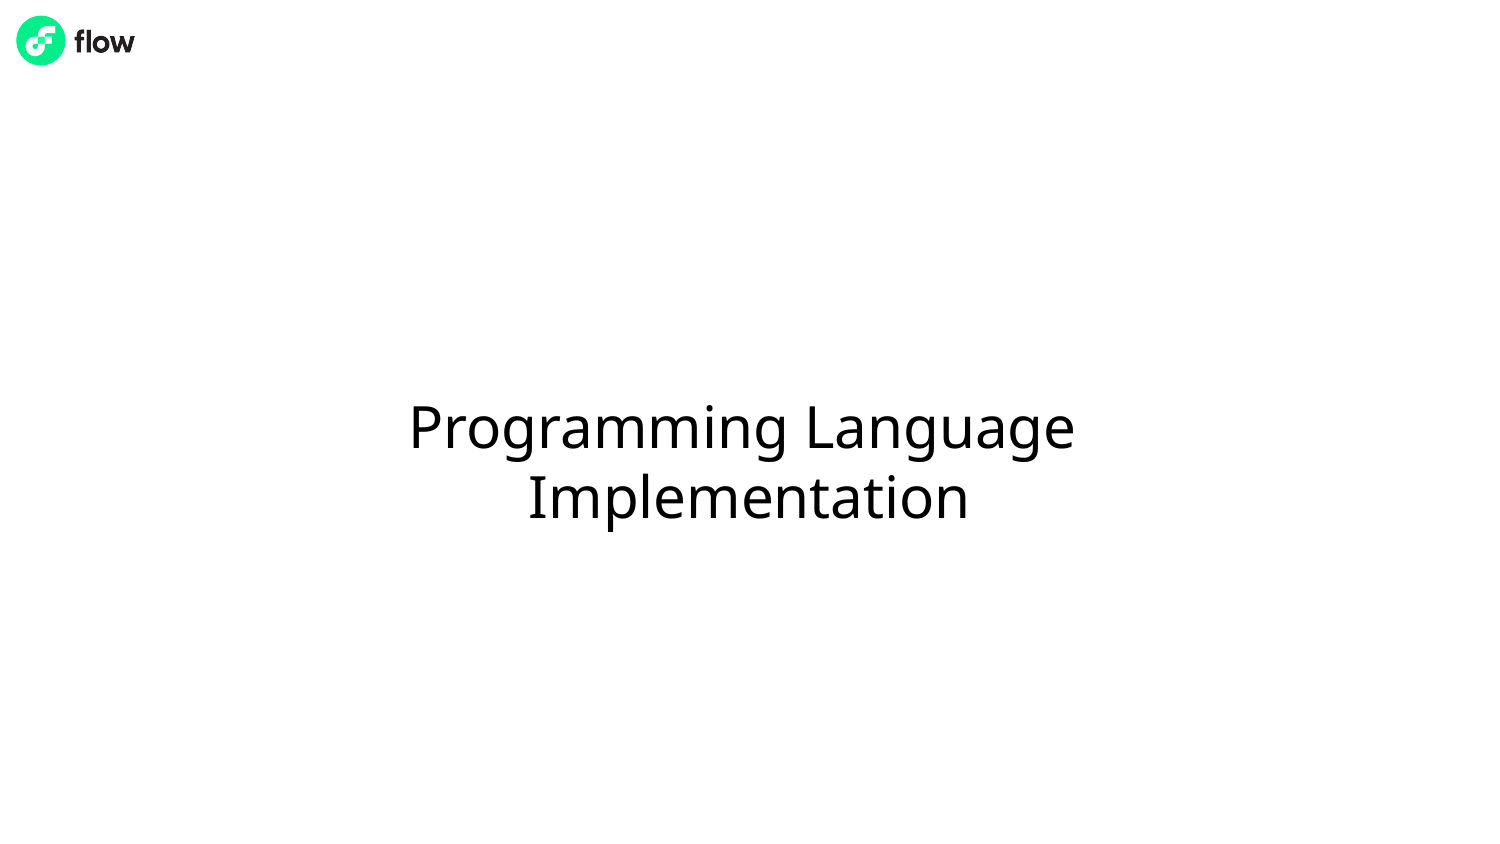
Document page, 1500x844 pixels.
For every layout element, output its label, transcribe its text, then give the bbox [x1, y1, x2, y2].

title Programming Language Implementation [51, 298, 1449, 546]
picture [14, 14, 137, 67]
